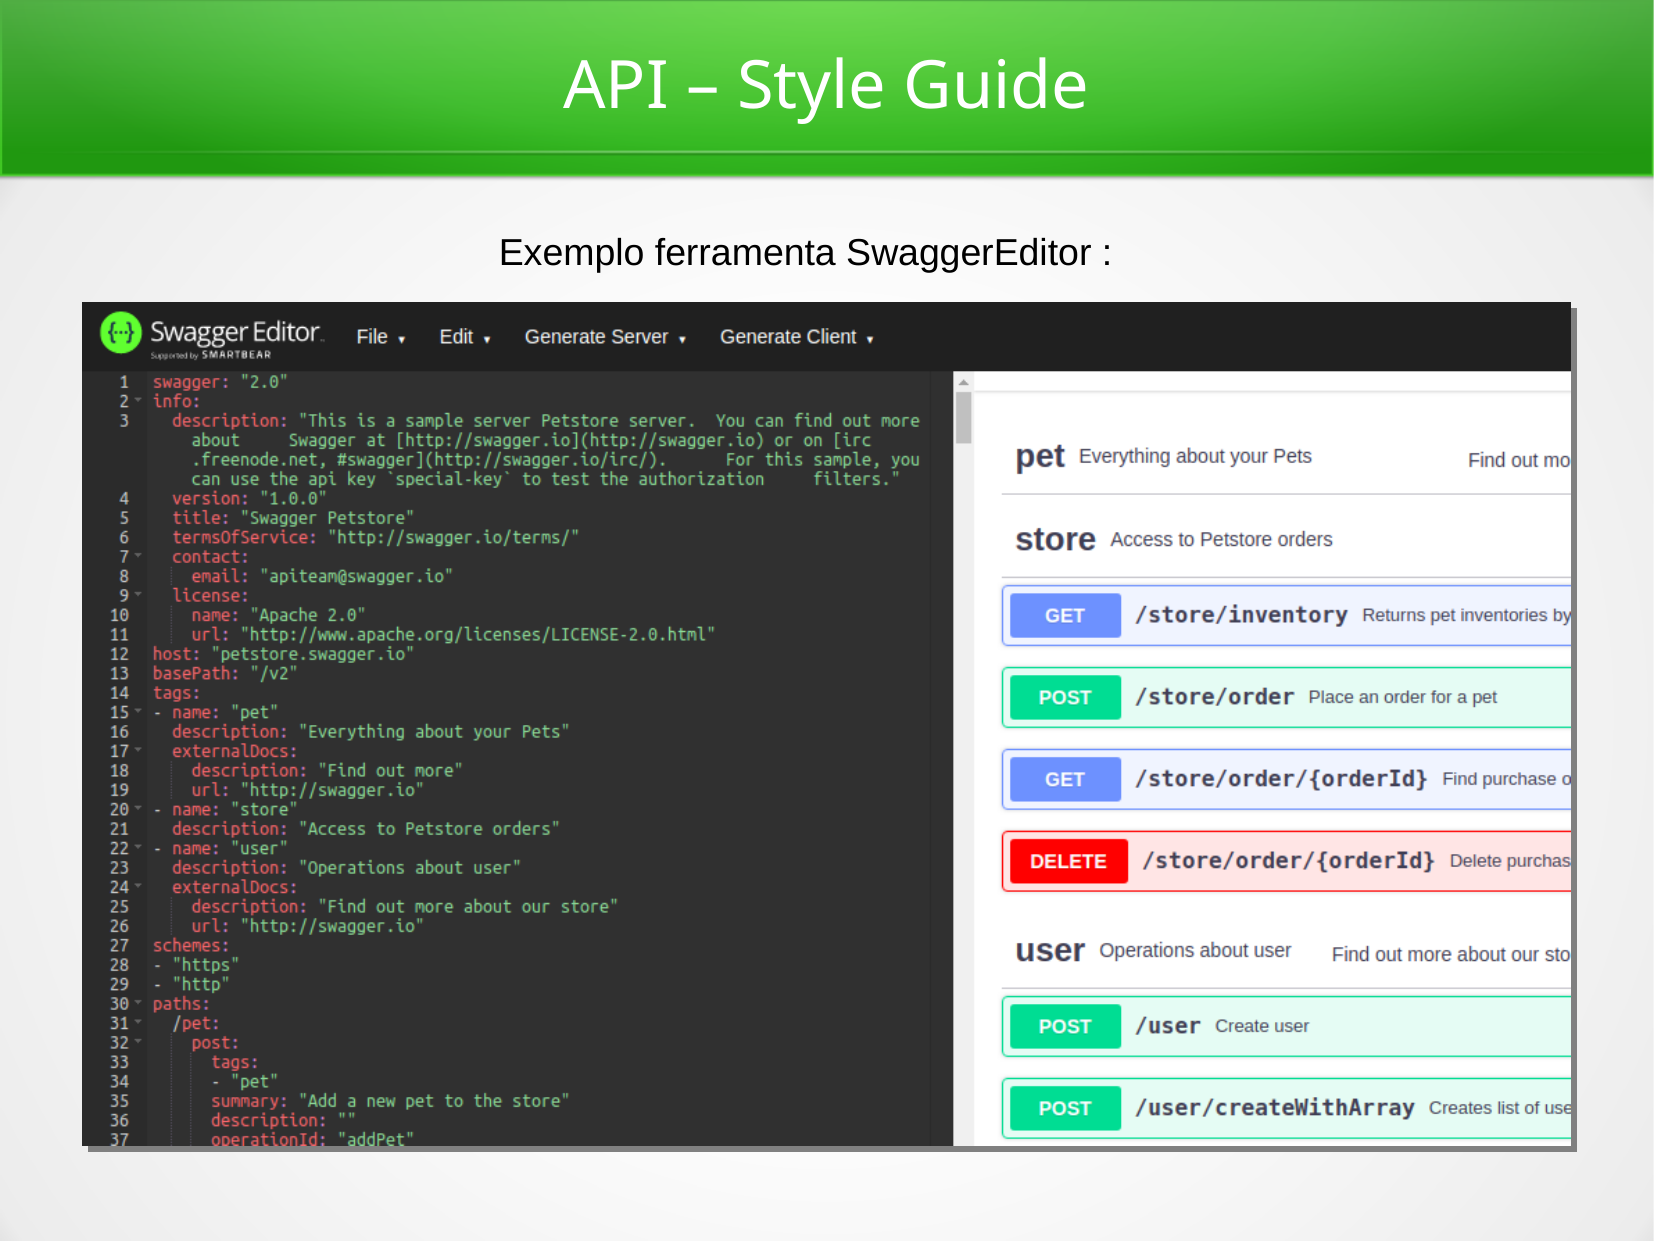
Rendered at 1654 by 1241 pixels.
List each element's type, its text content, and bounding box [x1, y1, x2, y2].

title API – Style Guide [82, 11, 1571, 154]
picture [0, 0, 1654, 1241]
text_box Exemplo ferramenta SwaggerEditor : [484, 224, 1139, 282]
